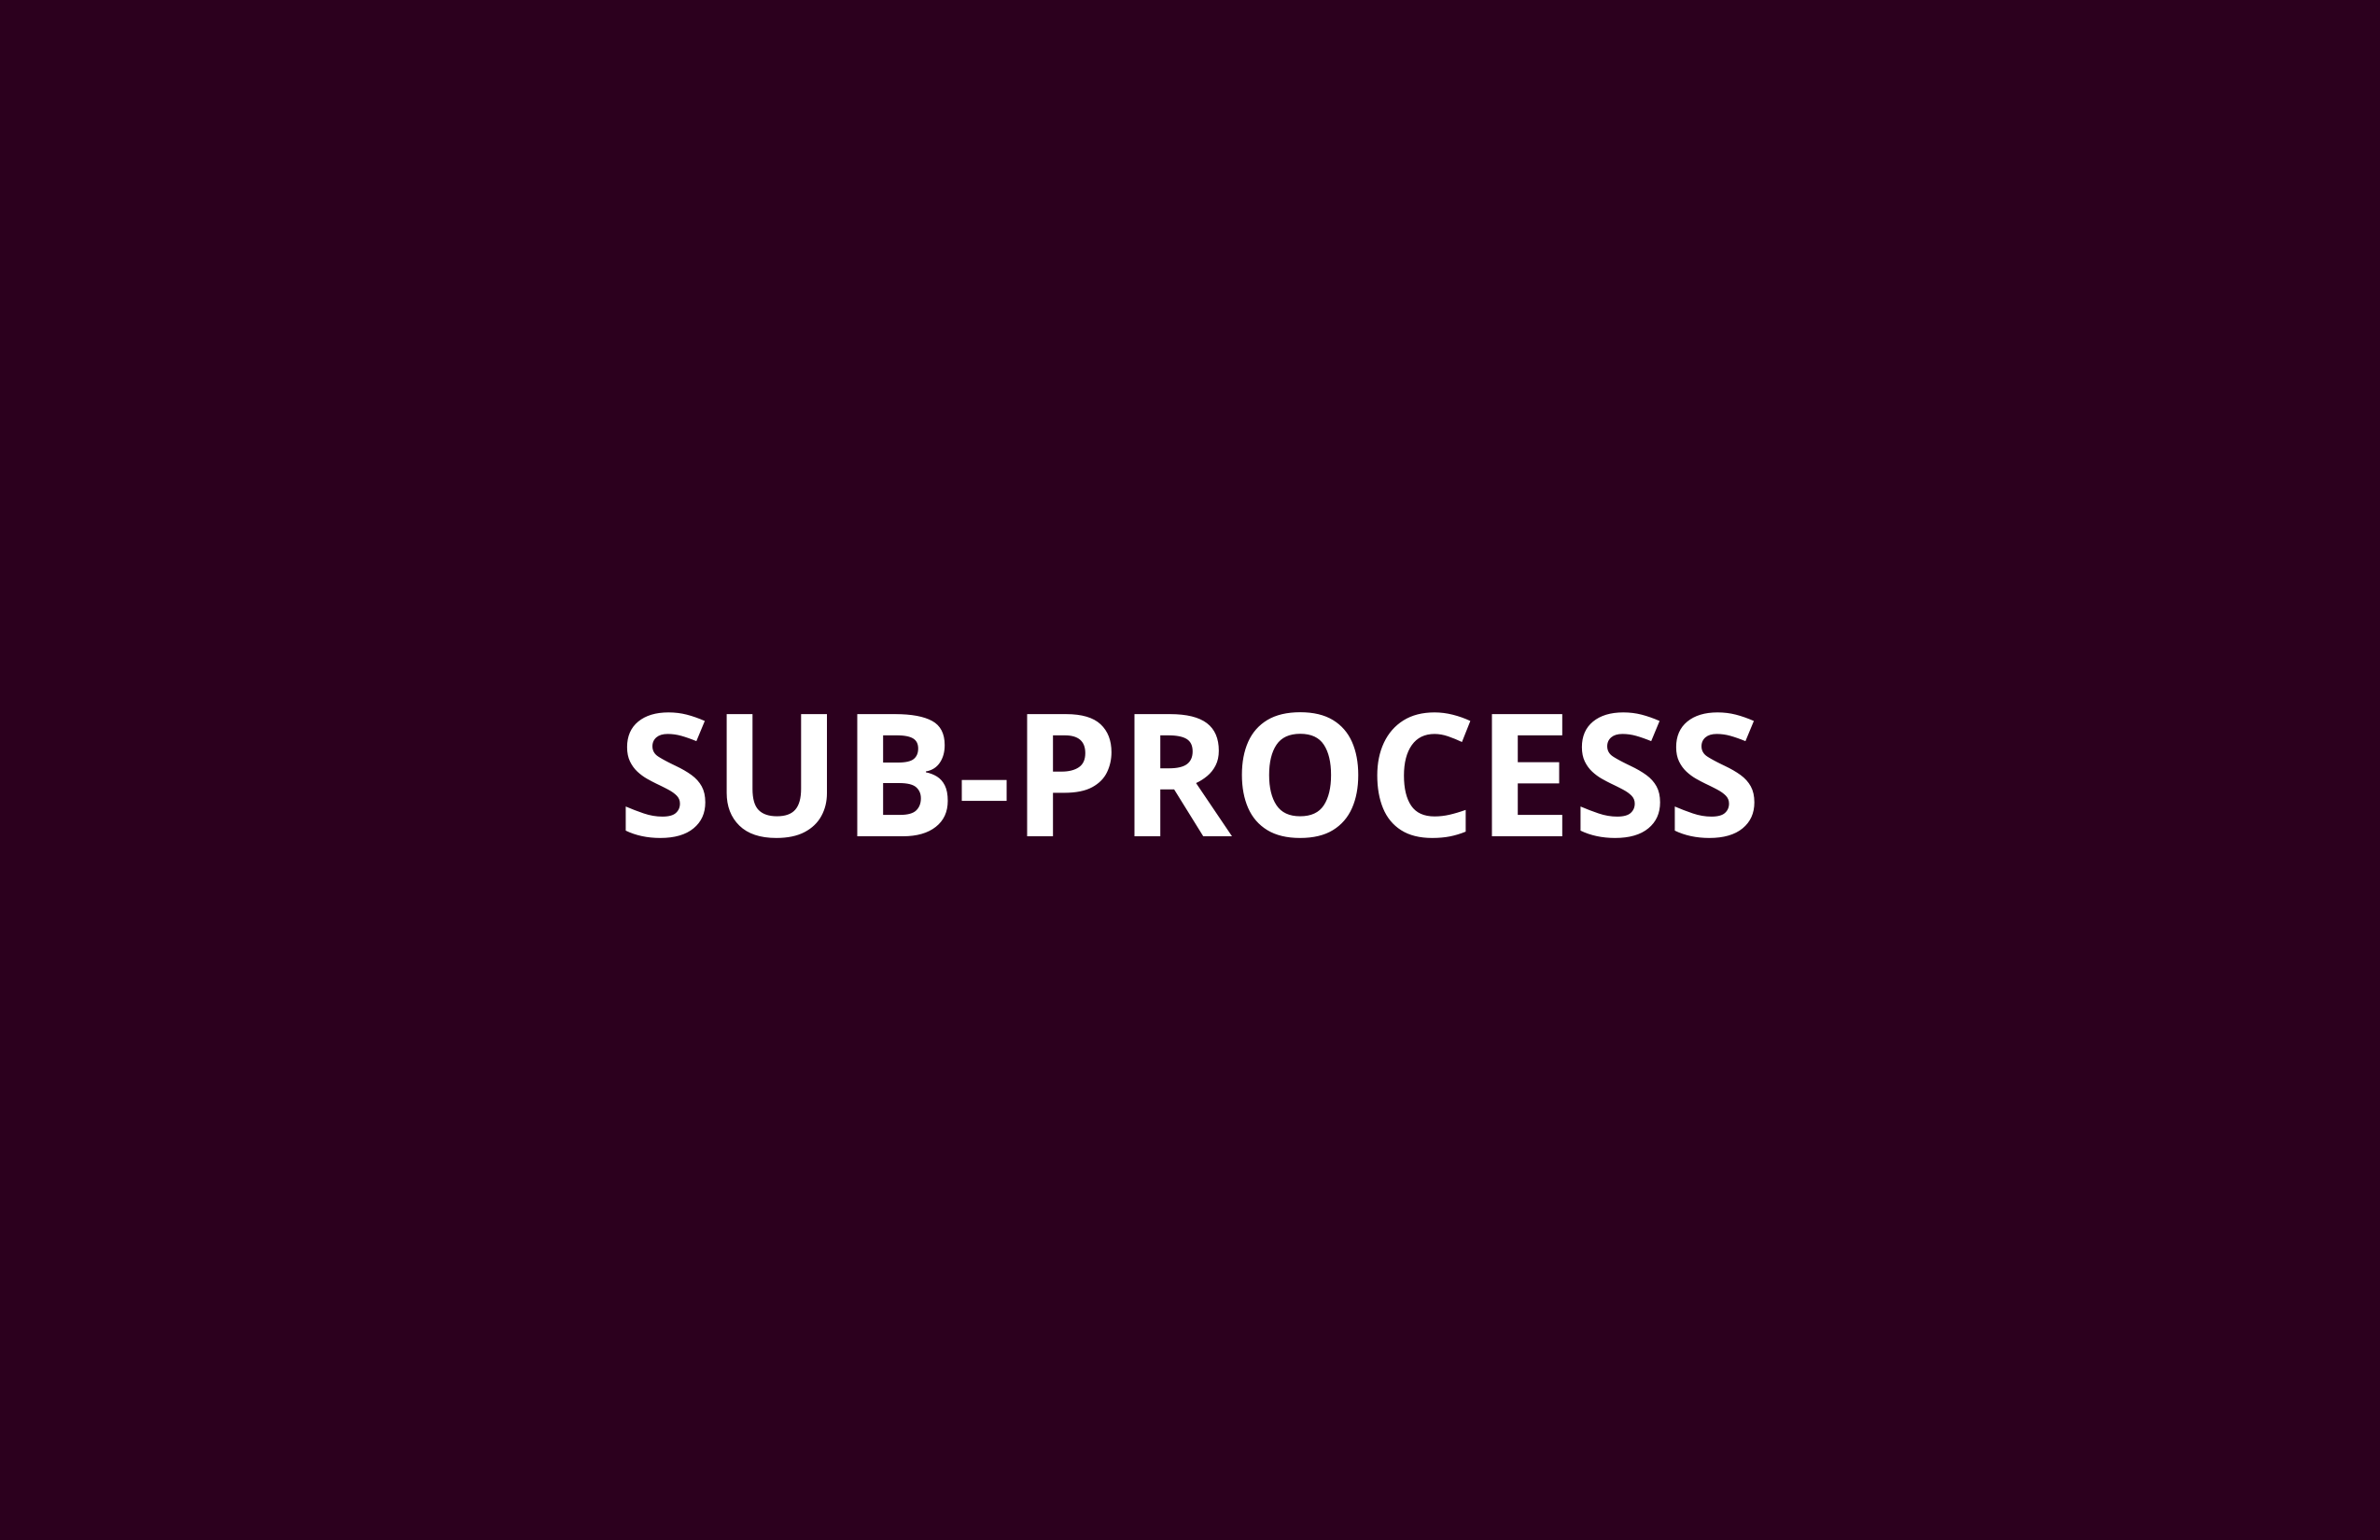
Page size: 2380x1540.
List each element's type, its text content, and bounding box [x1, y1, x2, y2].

title SUB-PROCESS [489, 641, 1891, 899]
